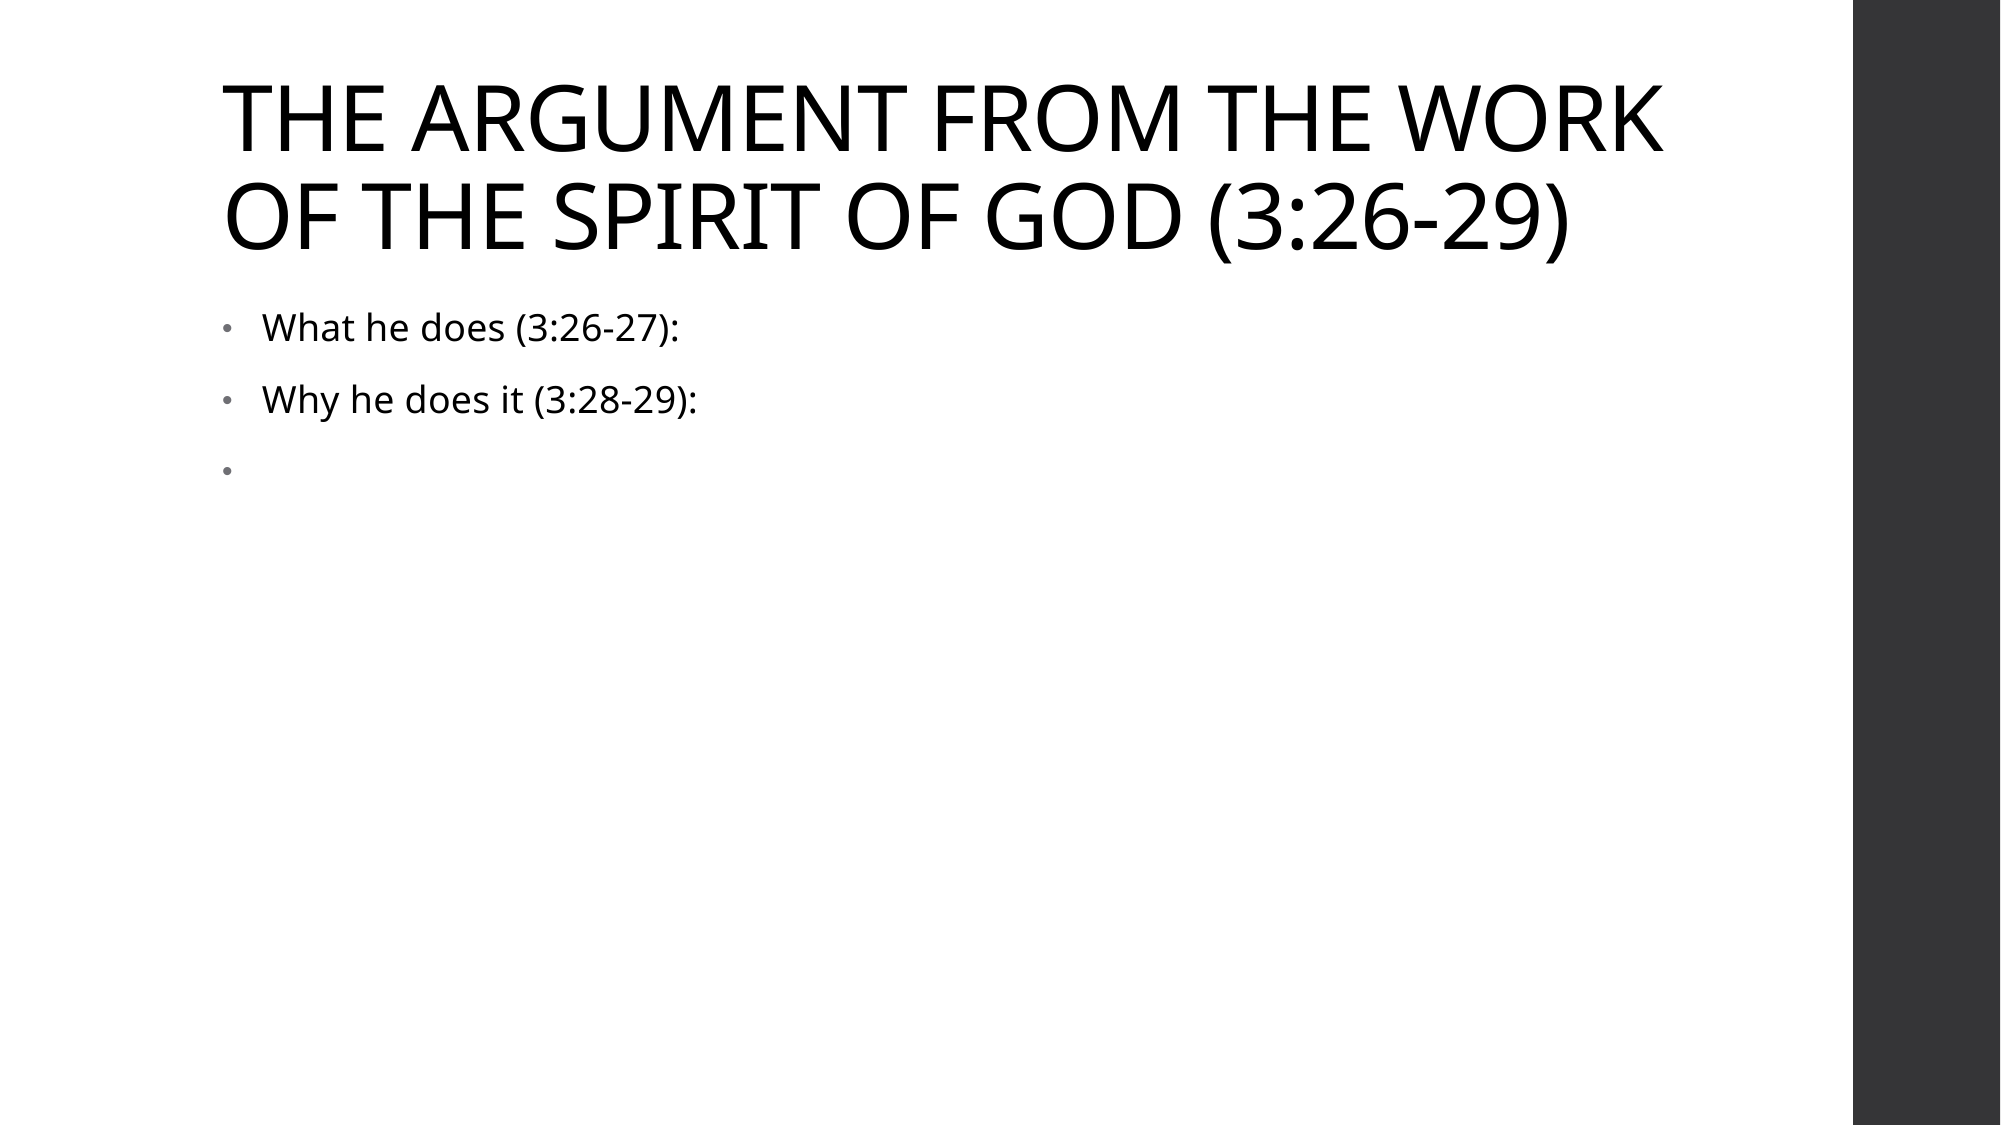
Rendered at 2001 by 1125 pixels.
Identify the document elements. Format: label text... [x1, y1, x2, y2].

title THE ARGUMENT FROM THE WORK OF THE SPIRIT OF GOD (3:26-29) [206, 60, 1797, 278]
list What he does (3:26-27): Why he does it (3:28-29): [206, 299, 1617, 1014]
